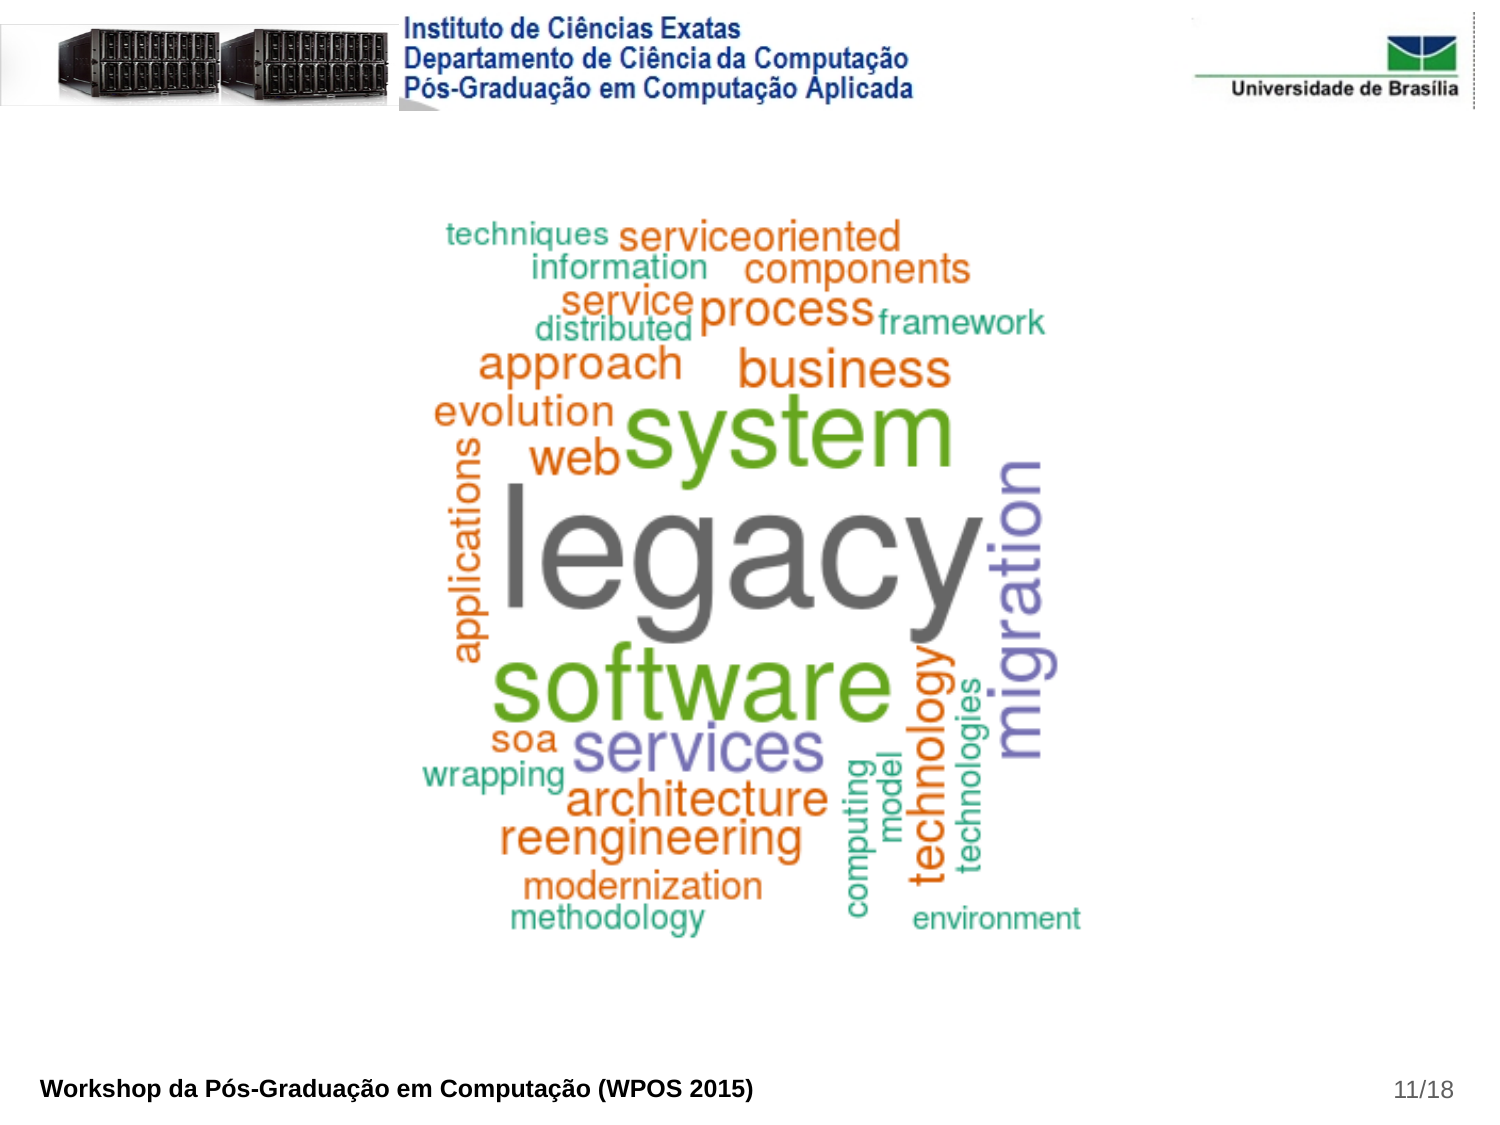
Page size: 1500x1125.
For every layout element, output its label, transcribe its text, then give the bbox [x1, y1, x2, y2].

text_box Workshop da Pós-Graduação em Computação (WPOS 2015) [24, 1049, 1370, 1125]
picture [59, 160, 1424, 968]
picture [0, 12, 1475, 111]
text_box <number>/18 [1370, 1049, 1487, 1125]
